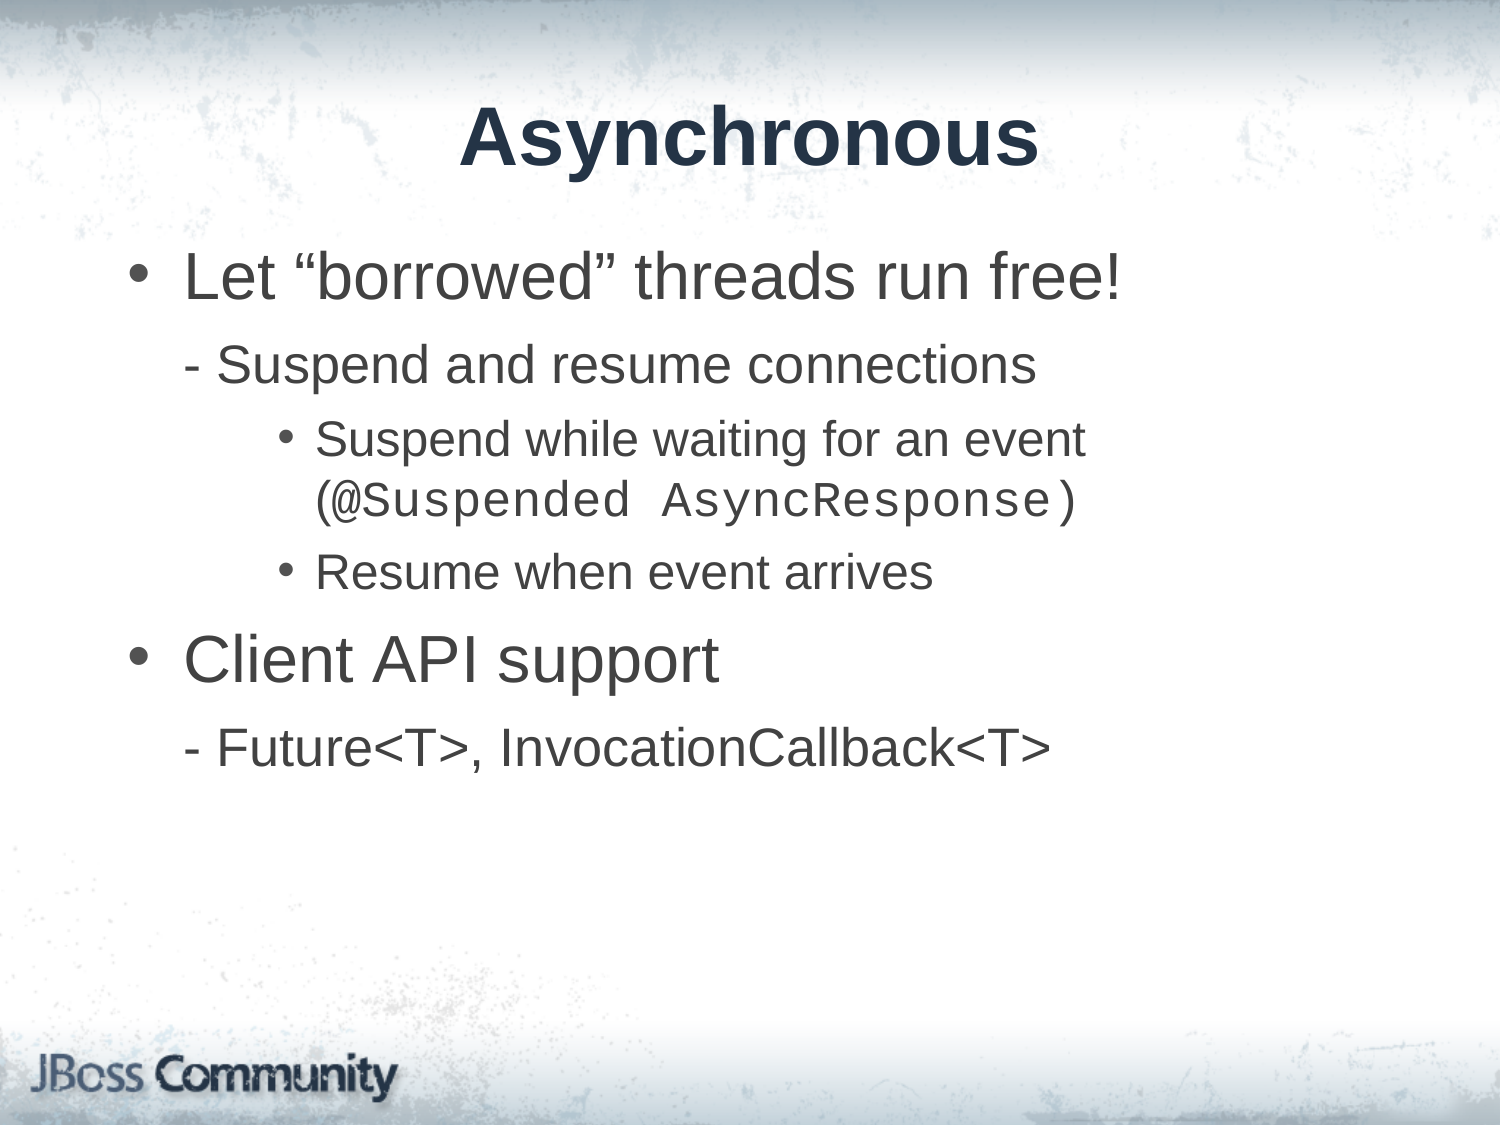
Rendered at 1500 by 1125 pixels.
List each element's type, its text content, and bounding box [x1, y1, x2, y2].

title Asynchronous [112, 38, 1388, 224]
list Let “borrowed” threads run free! - Suspend and resume connections Suspend while waiting for an event (@Suspended AsyncResponse) Resume when event arrives Client API support - Future<T>, InvocationCallback<T> [112, 224, 1388, 1023]
picture [0, 0, 1500, 1125]
